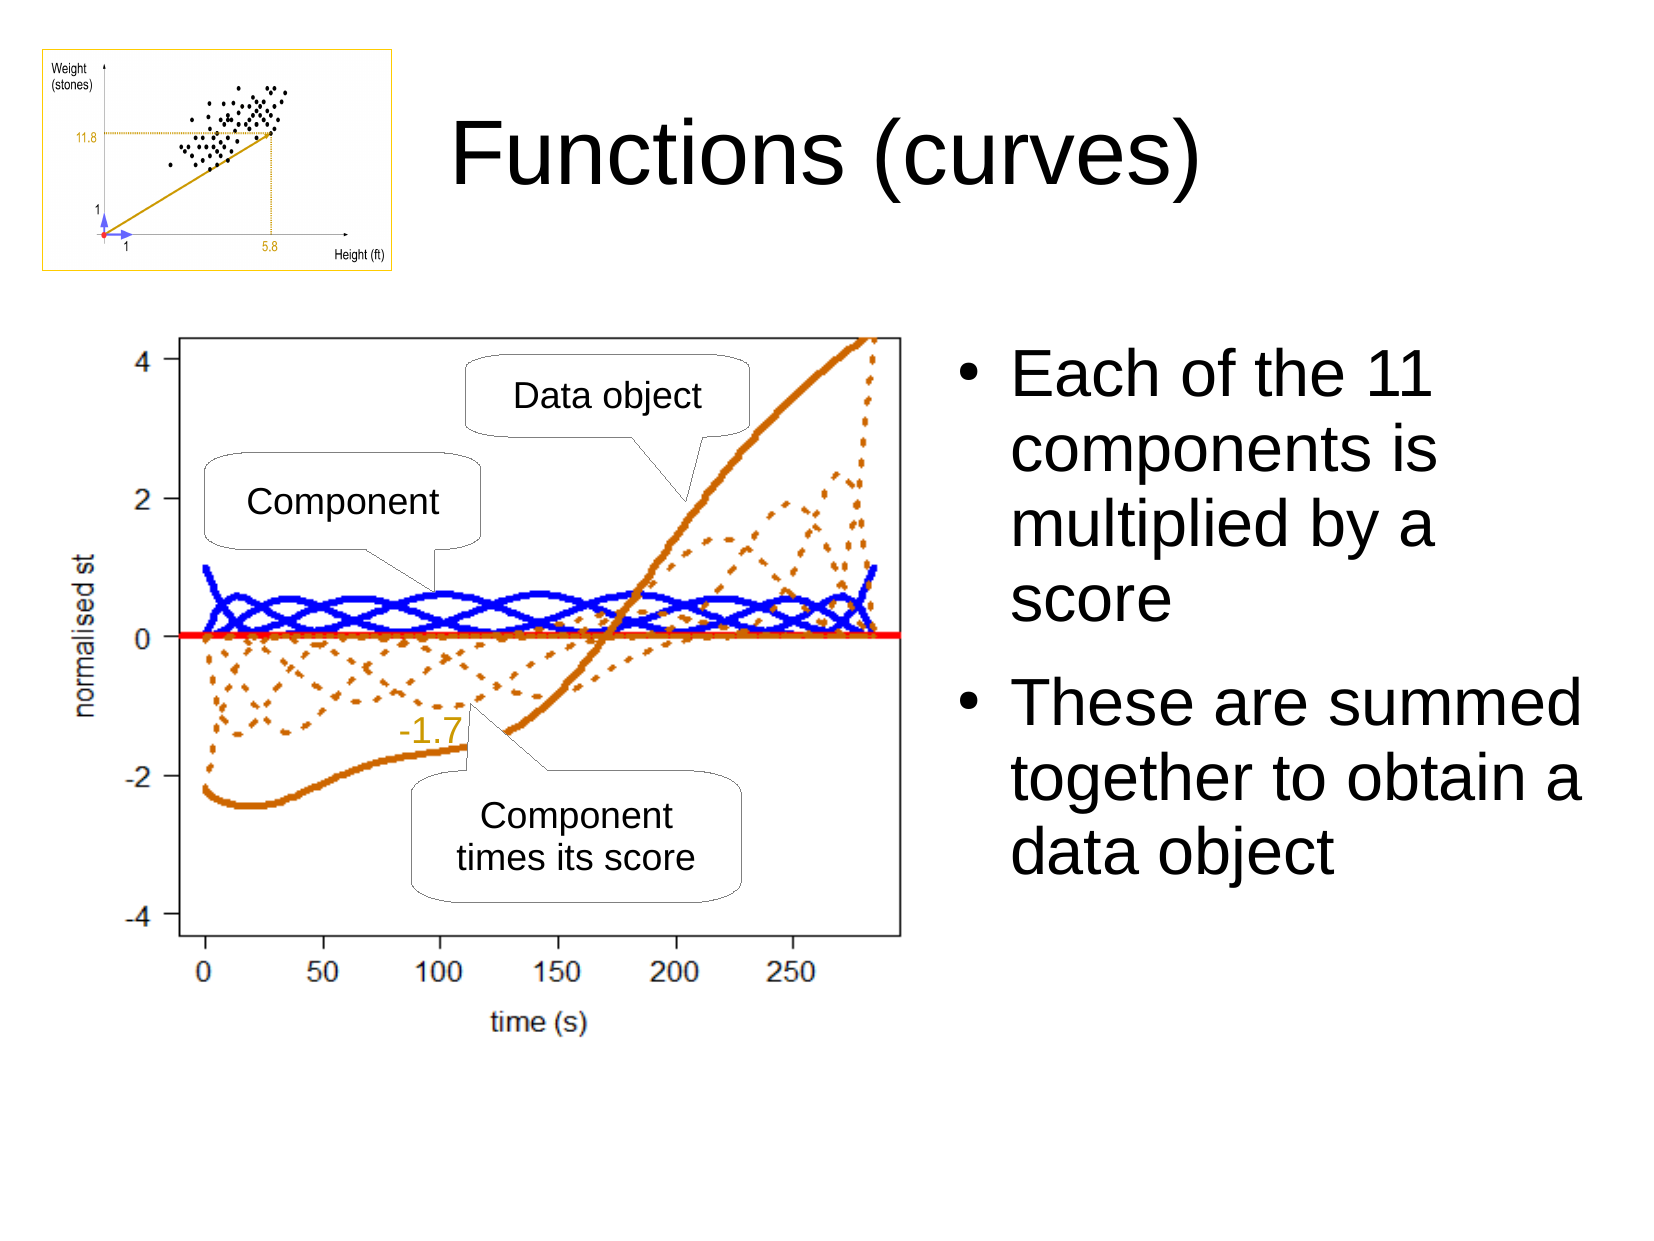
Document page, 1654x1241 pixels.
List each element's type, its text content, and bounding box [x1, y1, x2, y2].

text_box Component [204, 452, 481, 592]
text_box Component times its score [411, 731, 742, 903]
title Functions (curves) [392, 49, 1571, 257]
text_box Data object [465, 354, 750, 502]
text_box -1.7 [383, 702, 503, 771]
picture [42, 49, 957, 1063]
list Each of the 11 components is multiplied by a score These are summed together to obtain a data object [939, 336, 1589, 1115]
